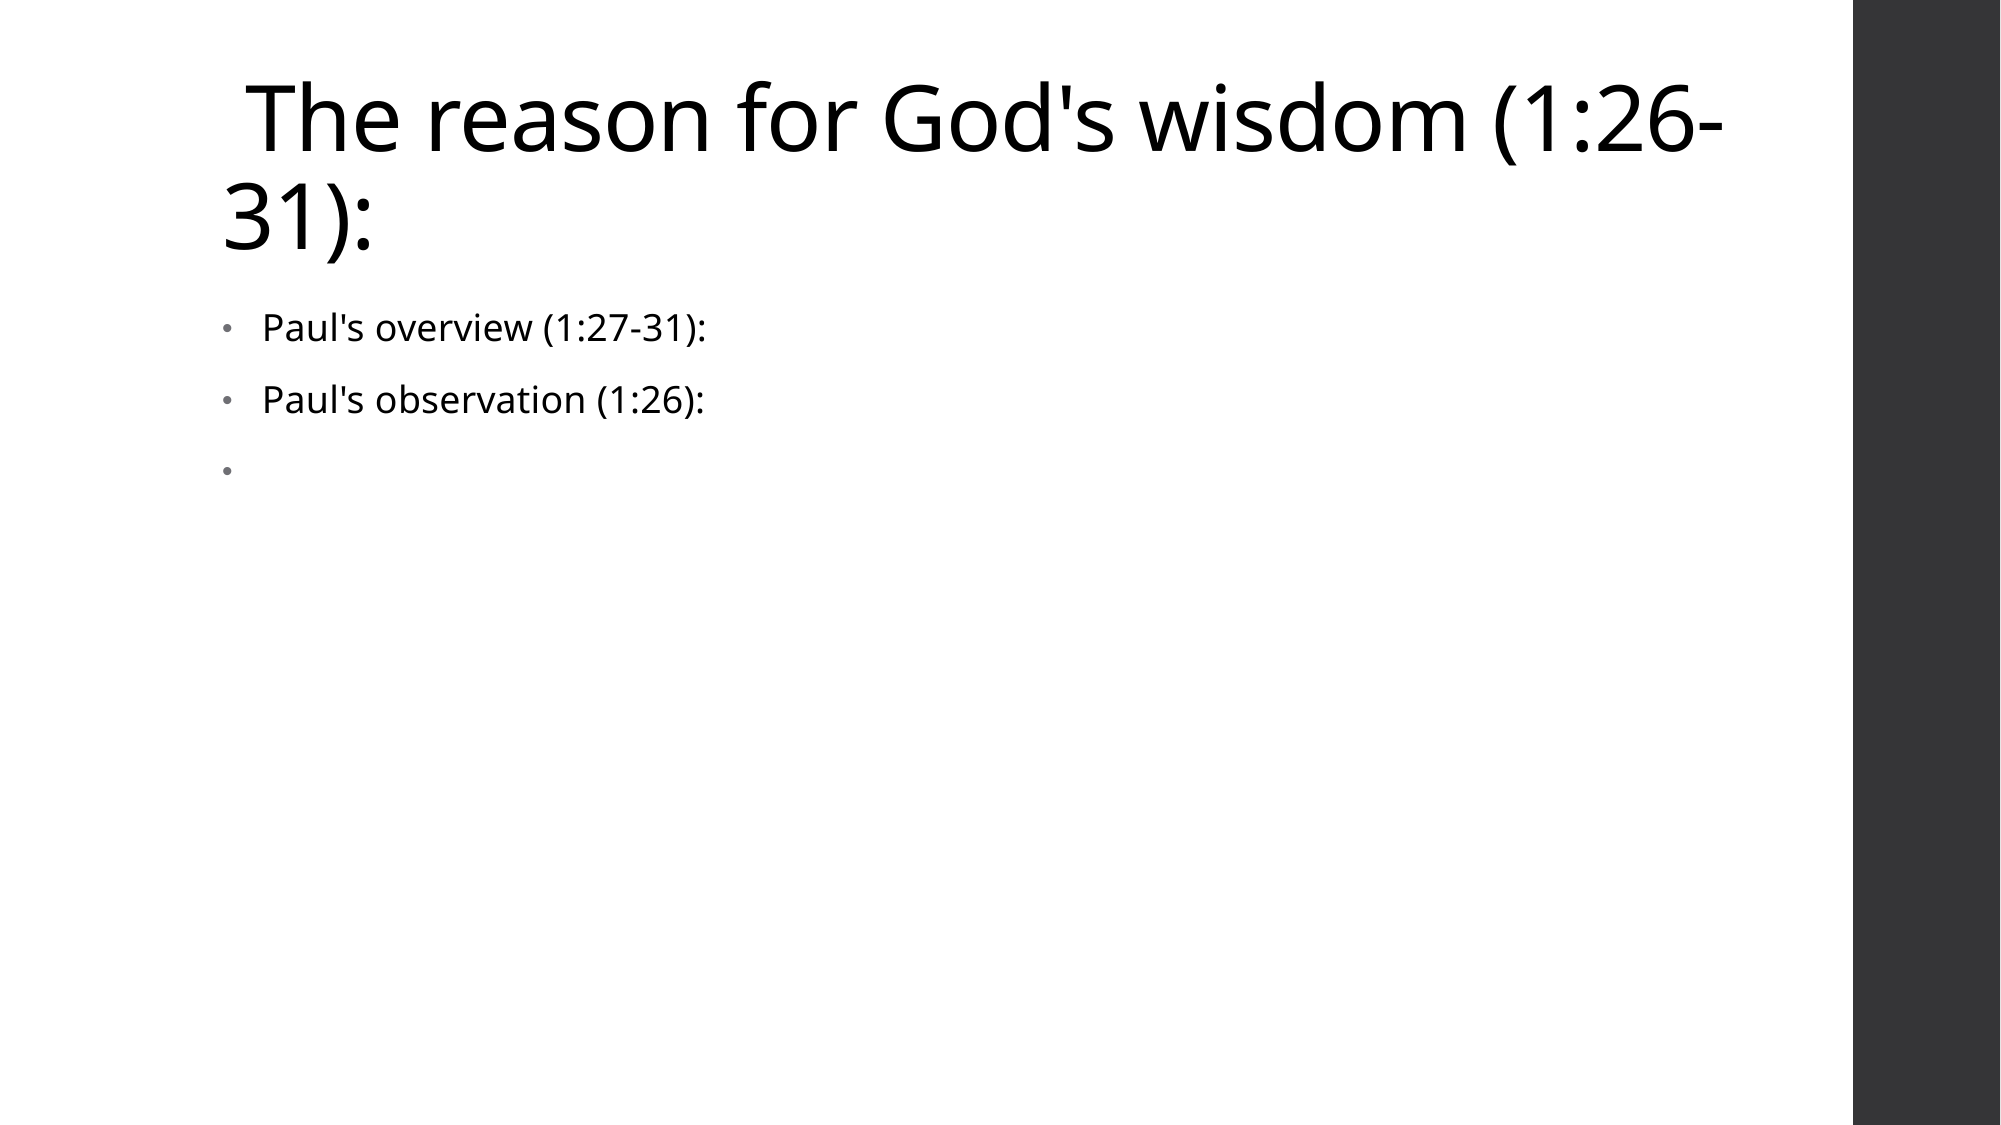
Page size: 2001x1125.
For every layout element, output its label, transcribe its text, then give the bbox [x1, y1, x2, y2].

list Paul's overview (1:27-31): Paul's observation (1:26): [206, 299, 1617, 1014]
title The reason for God's wisdom (1:26-31): [206, 60, 1797, 278]
